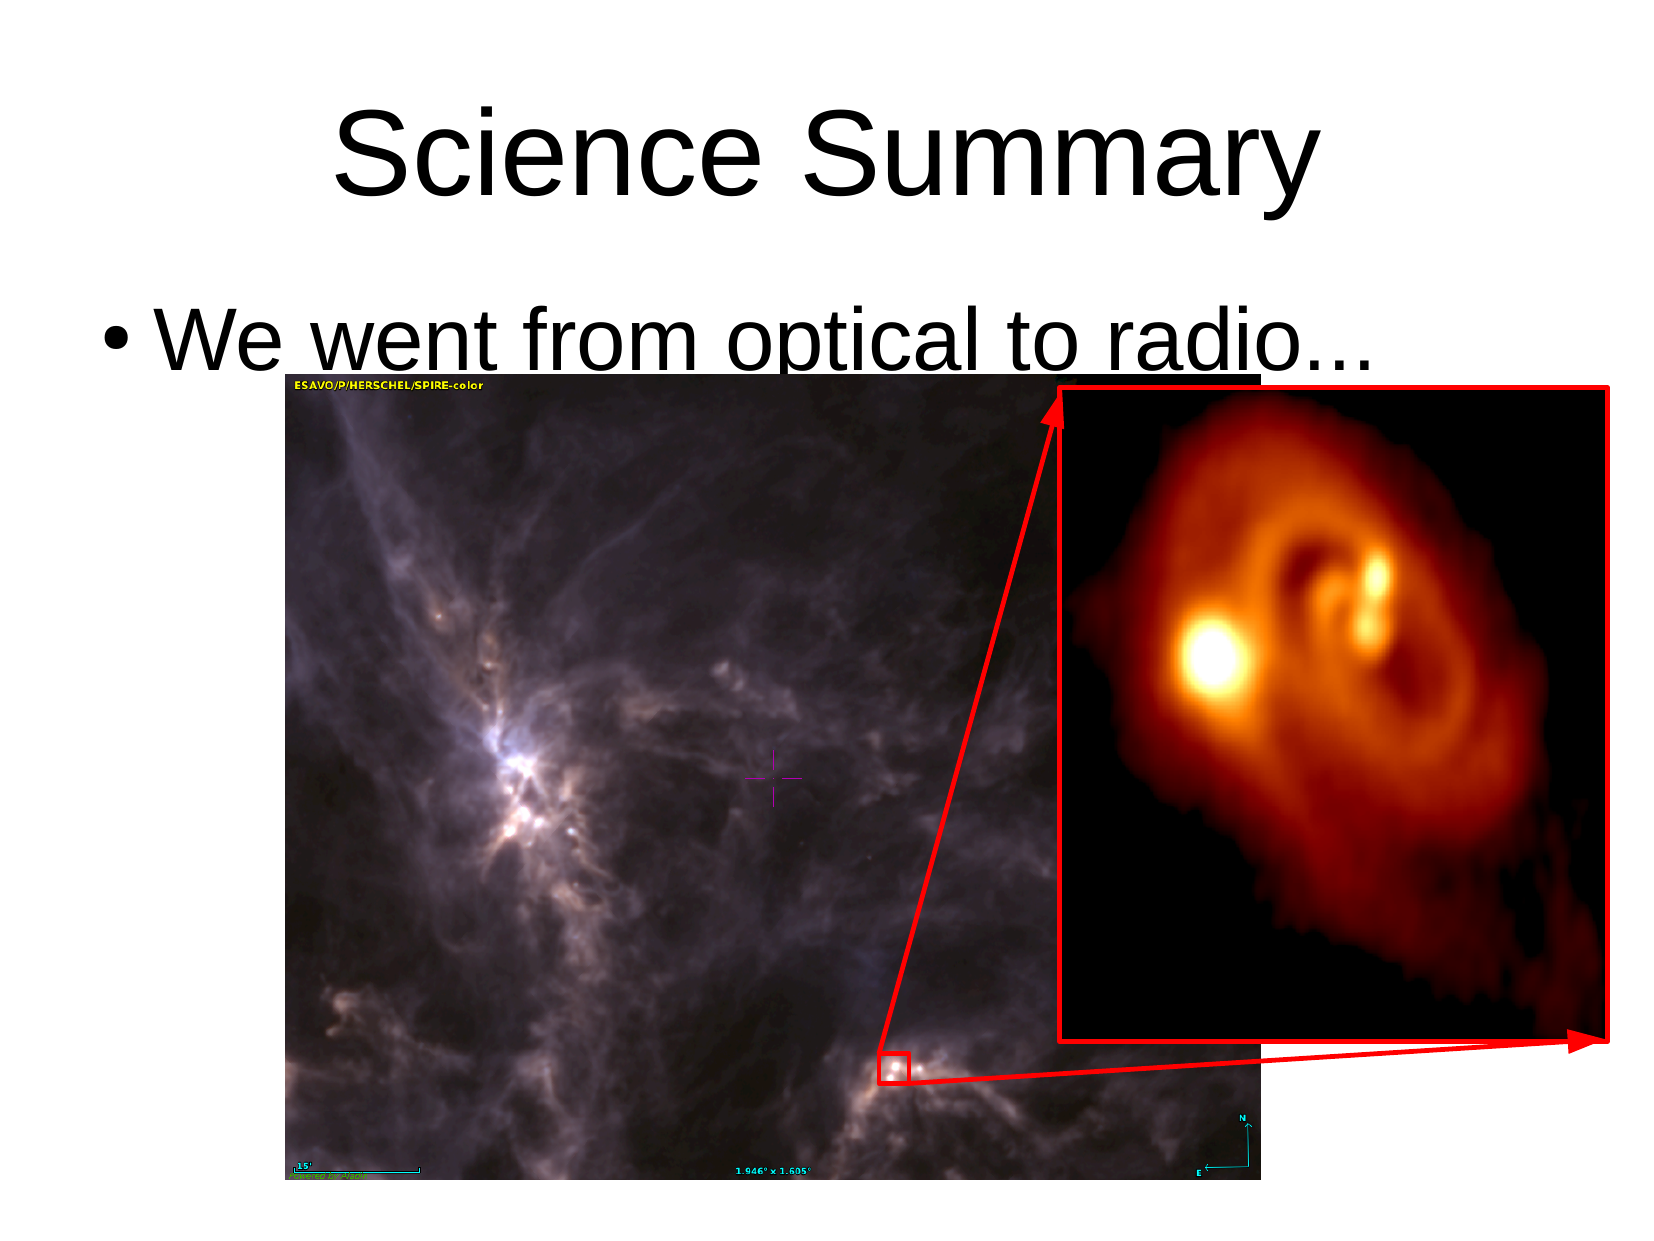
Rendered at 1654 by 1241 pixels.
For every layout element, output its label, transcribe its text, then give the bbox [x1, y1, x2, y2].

picture [881, 1056, 907, 1081]
picture [1062, 390, 1606, 1040]
picture [883, 428, 1261, 1080]
list We went from optical to radio... [82, 290, 1571, 1010]
title Science Summary [82, 49, 1571, 257]
picture [285, 374, 1261, 1180]
